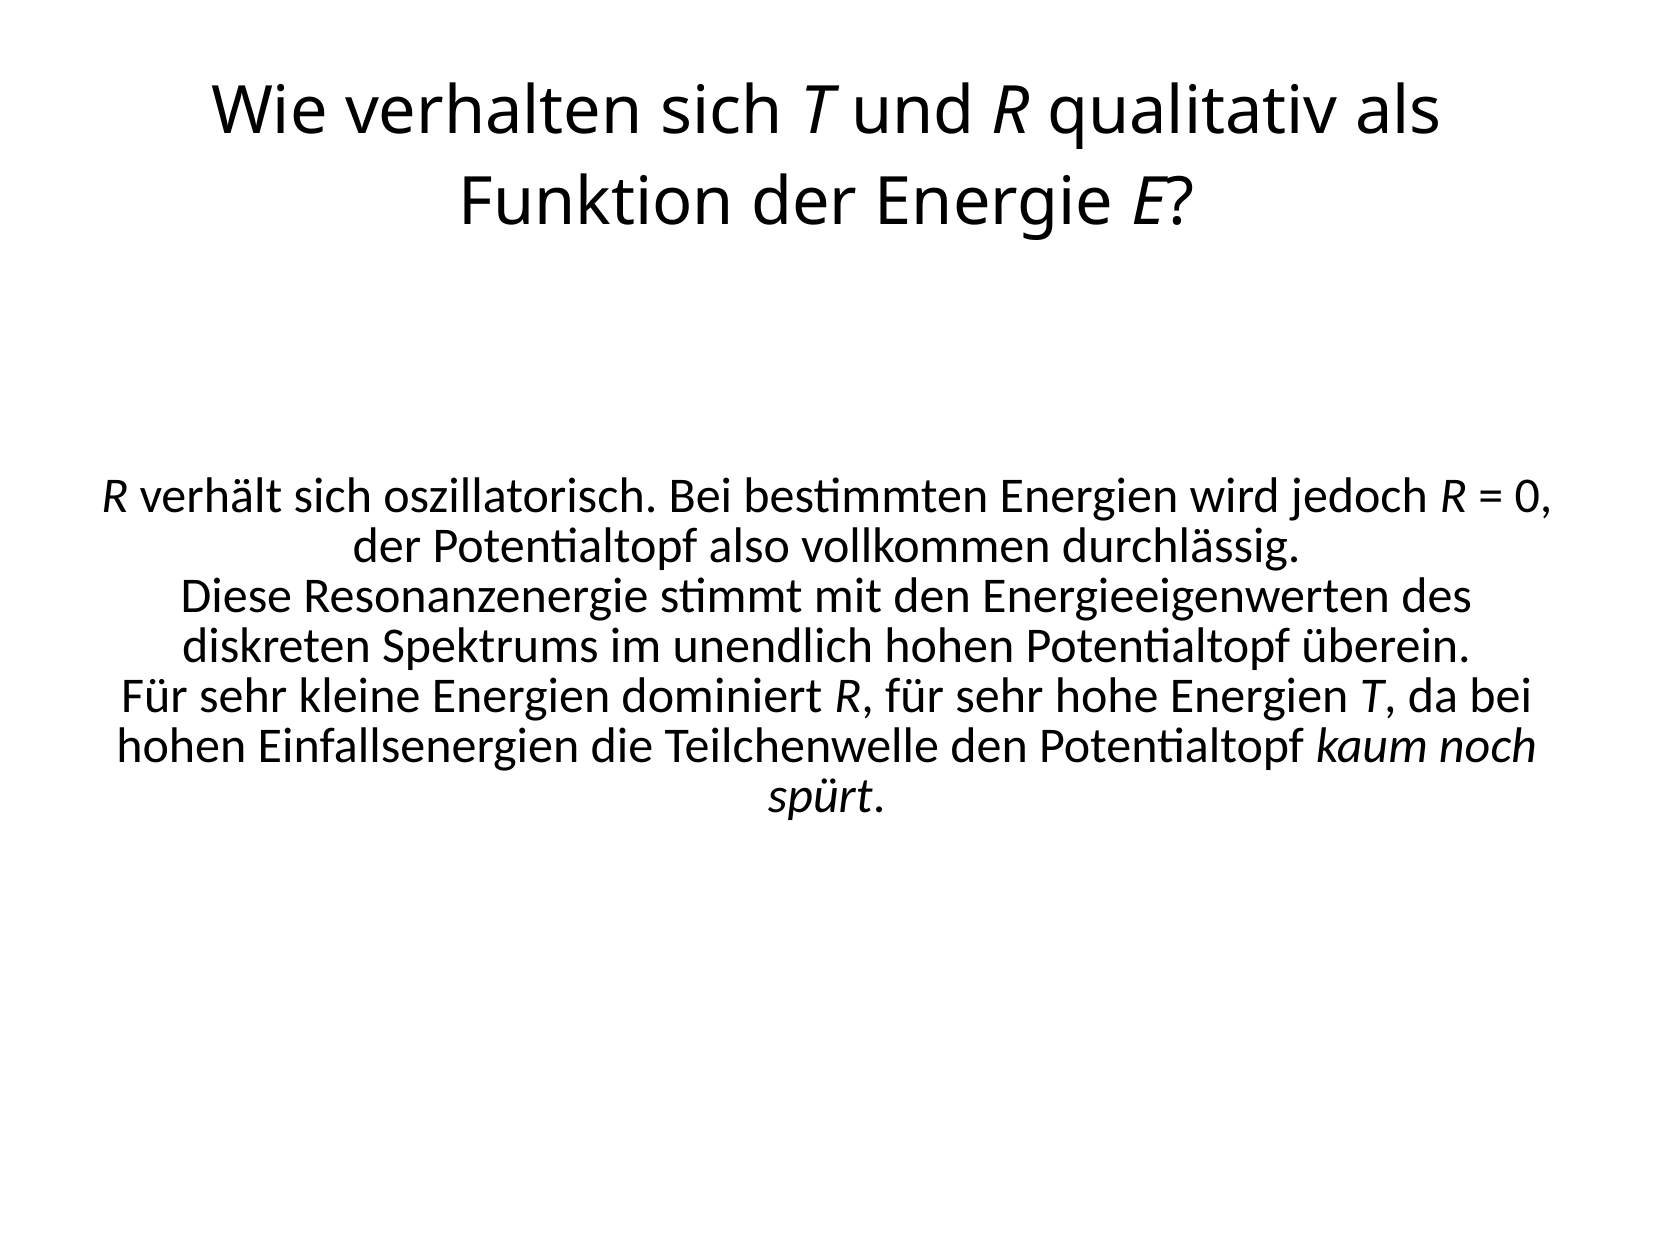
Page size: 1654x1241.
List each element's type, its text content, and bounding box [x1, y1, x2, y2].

subtitle R verhält sich oszillatorisch. Bei bestimmten Energien wird jedoch R = 0, der Potentialtopf also vollkommen durchlässig. Diese Resonanzenergie stimmt mit den Energieeigenwerten des diskreten Spektrums im unendlich hohen Potentialtopf überein. Für sehr kleine Energien dominiert R, für sehr hohe Energien T, da bei hohen Einfallsenergien die Teilchenwelle den Potentialtopf kaum noch spürt. [82, 290, 1571, 1010]
title Wie verhalten sich T und R qualitativ als Funktion der Energie E? [82, 49, 1571, 257]
